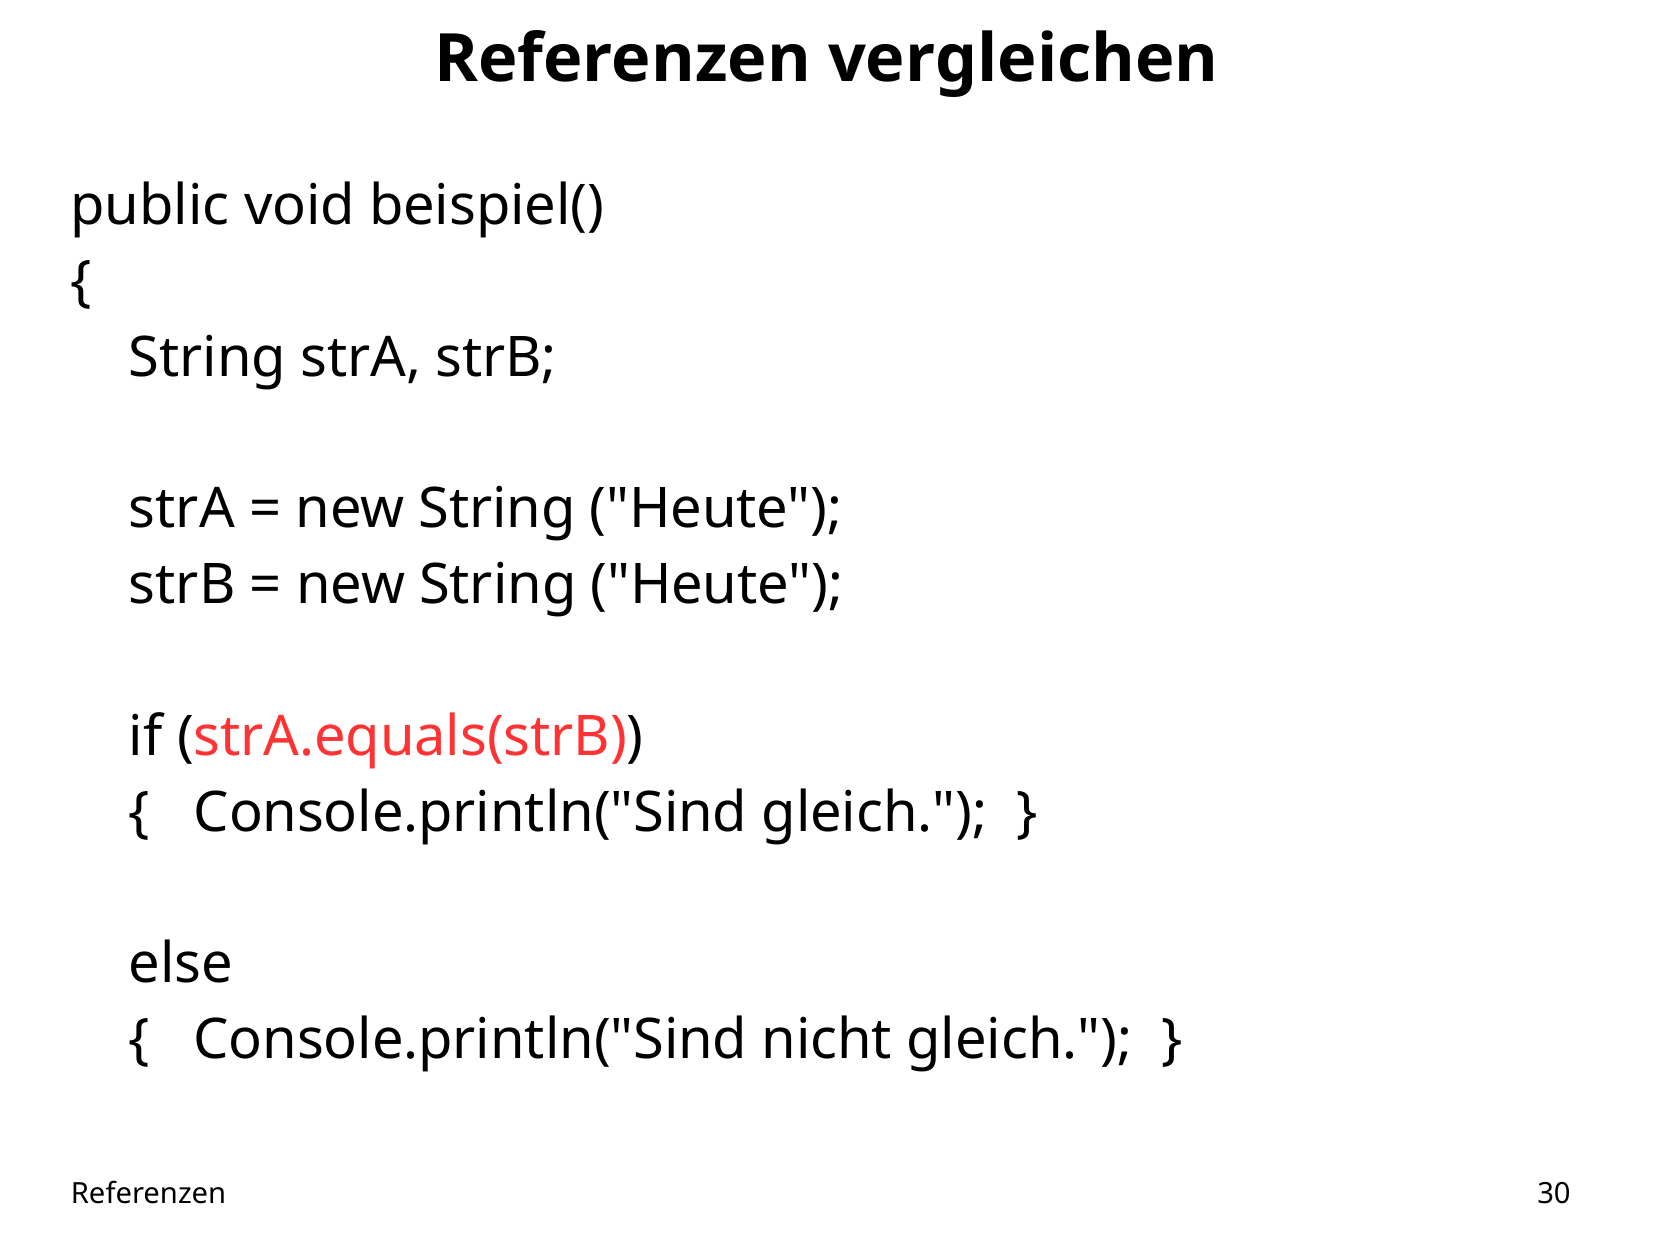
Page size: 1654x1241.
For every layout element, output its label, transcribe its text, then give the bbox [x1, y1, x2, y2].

title Referenzen vergleichen [0, 5, 1654, 107]
list public void beispiel() { String strA, strB; strA = new String ("Heute"); strB = new String ("Heute"); if (strA.equals(strB)) { Console.println("Sind gleich."); } else { Console.println("Sind nicht gleich."); } [70, 165, 1560, 1158]
